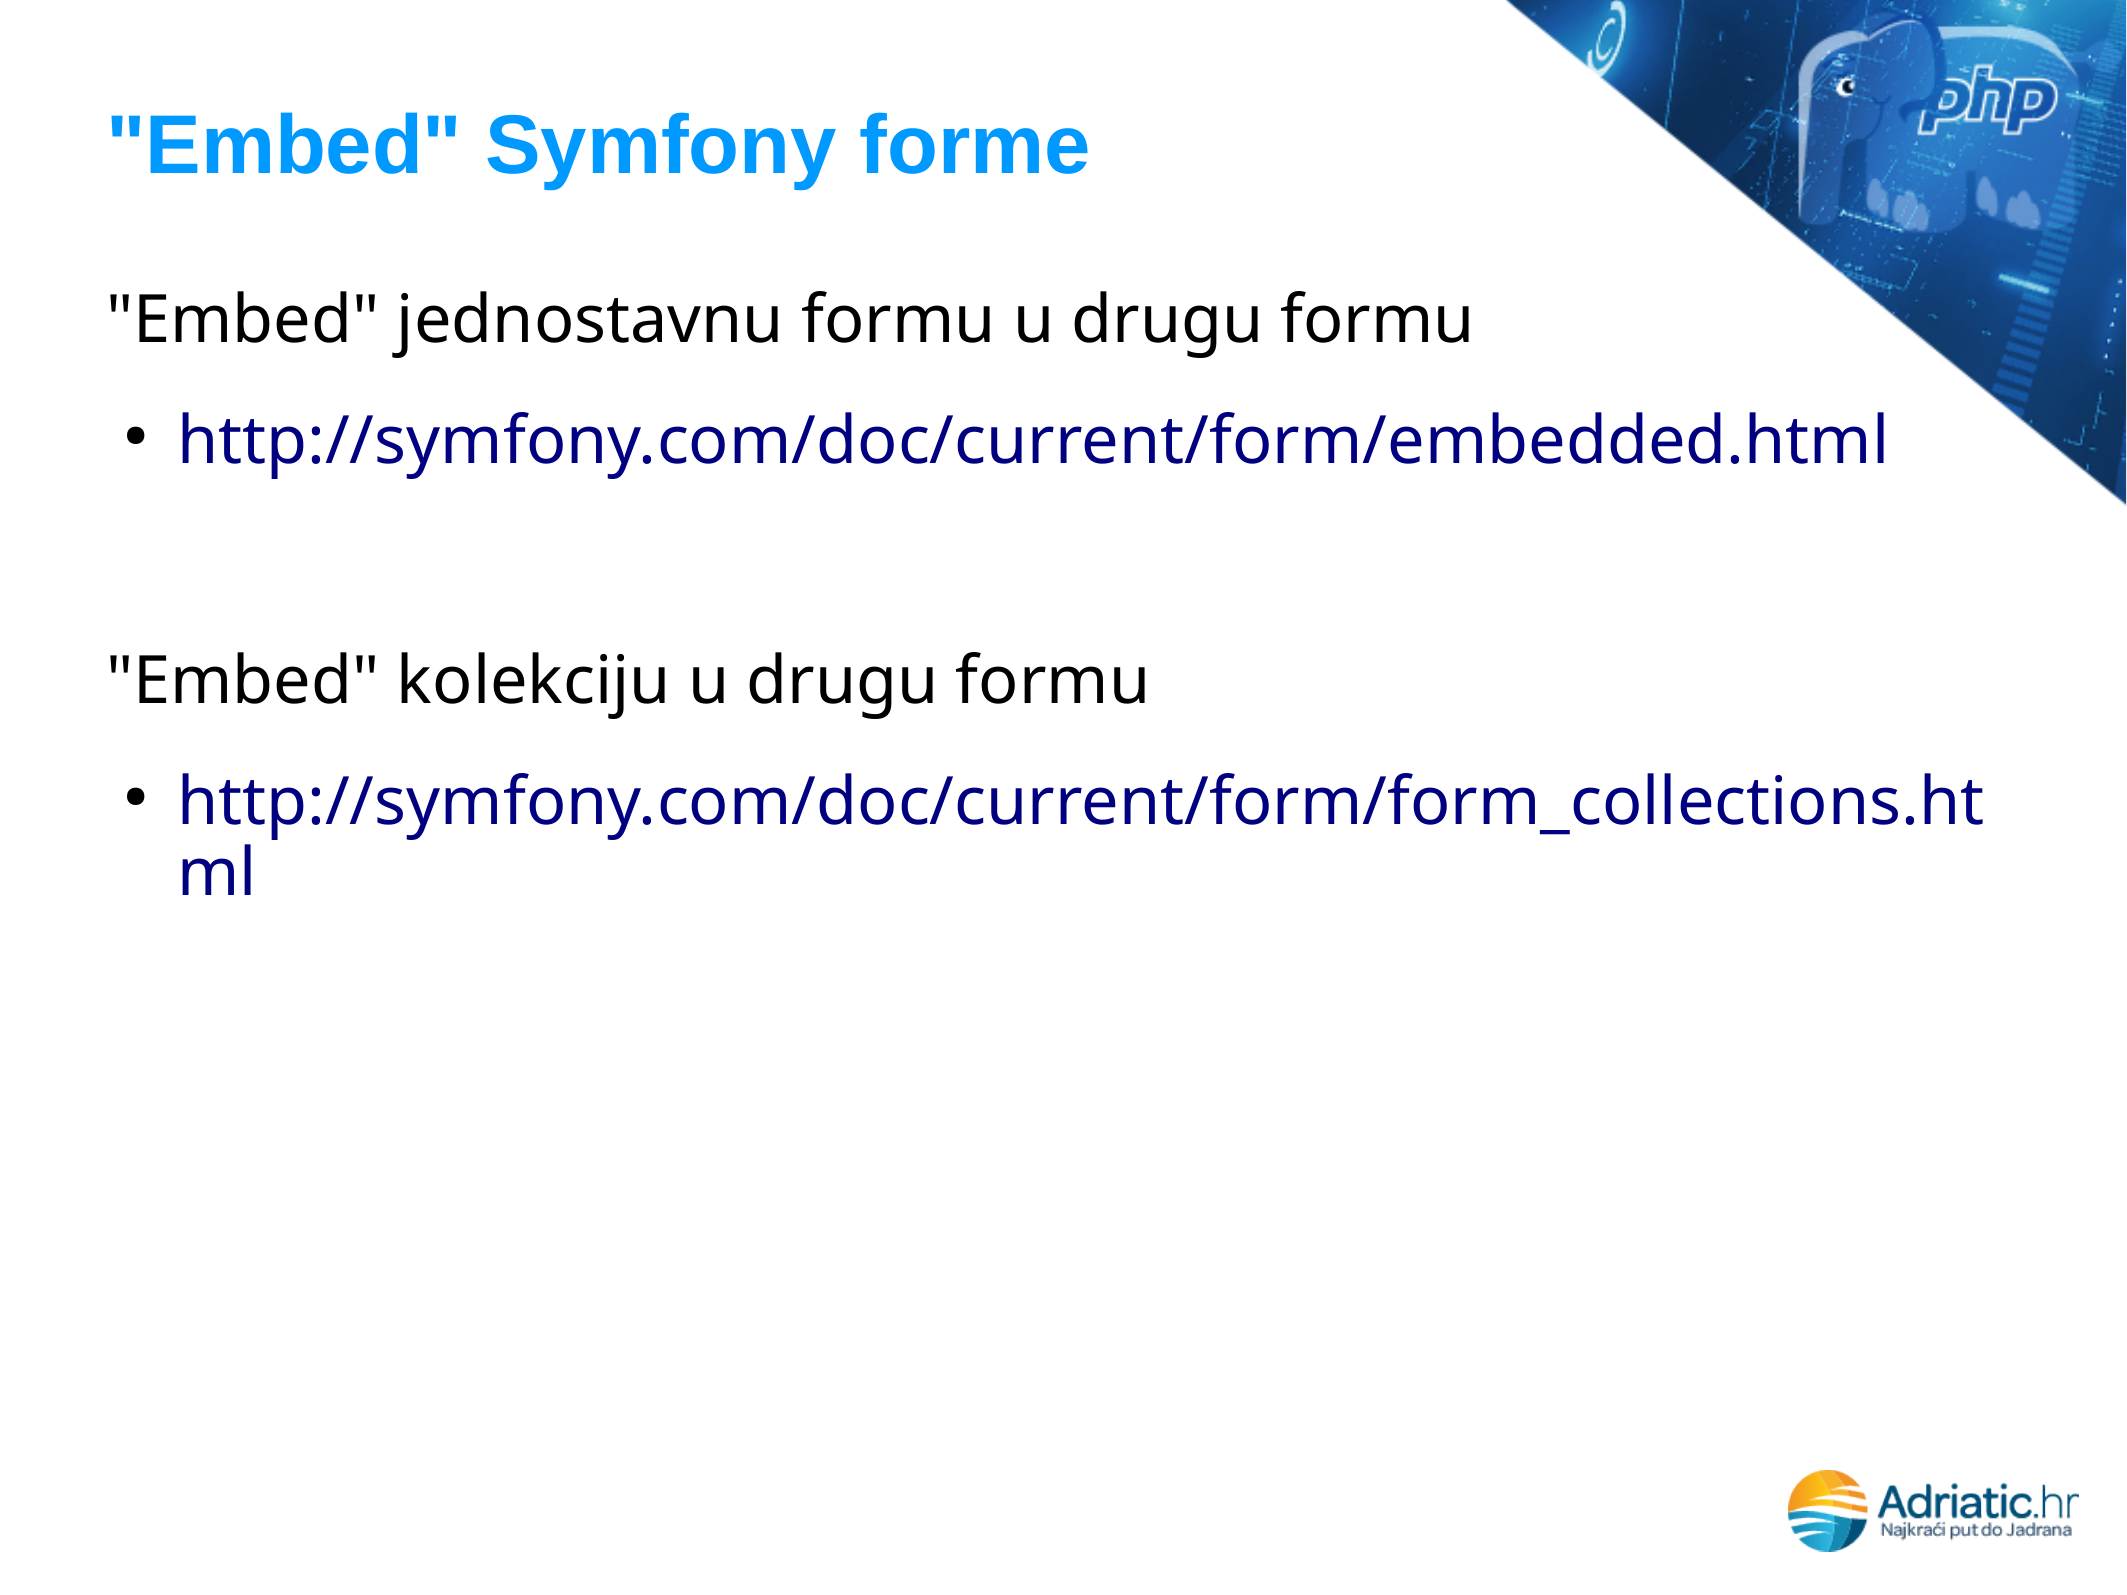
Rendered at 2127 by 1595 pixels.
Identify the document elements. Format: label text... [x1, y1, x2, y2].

picture [1505, 0, 2127, 625]
list "Embed" jednostavnu formu u drugu formu http://symfony.com/doc/current/form/embedded.html "Embed" kolekciju u drugu formu http://symfony.com/doc/current/form/form_collections.html [106, 271, 2020, 1453]
picture [1788, 1470, 2079, 1552]
title "Embed" Symfony forme [106, 70, 1630, 219]
